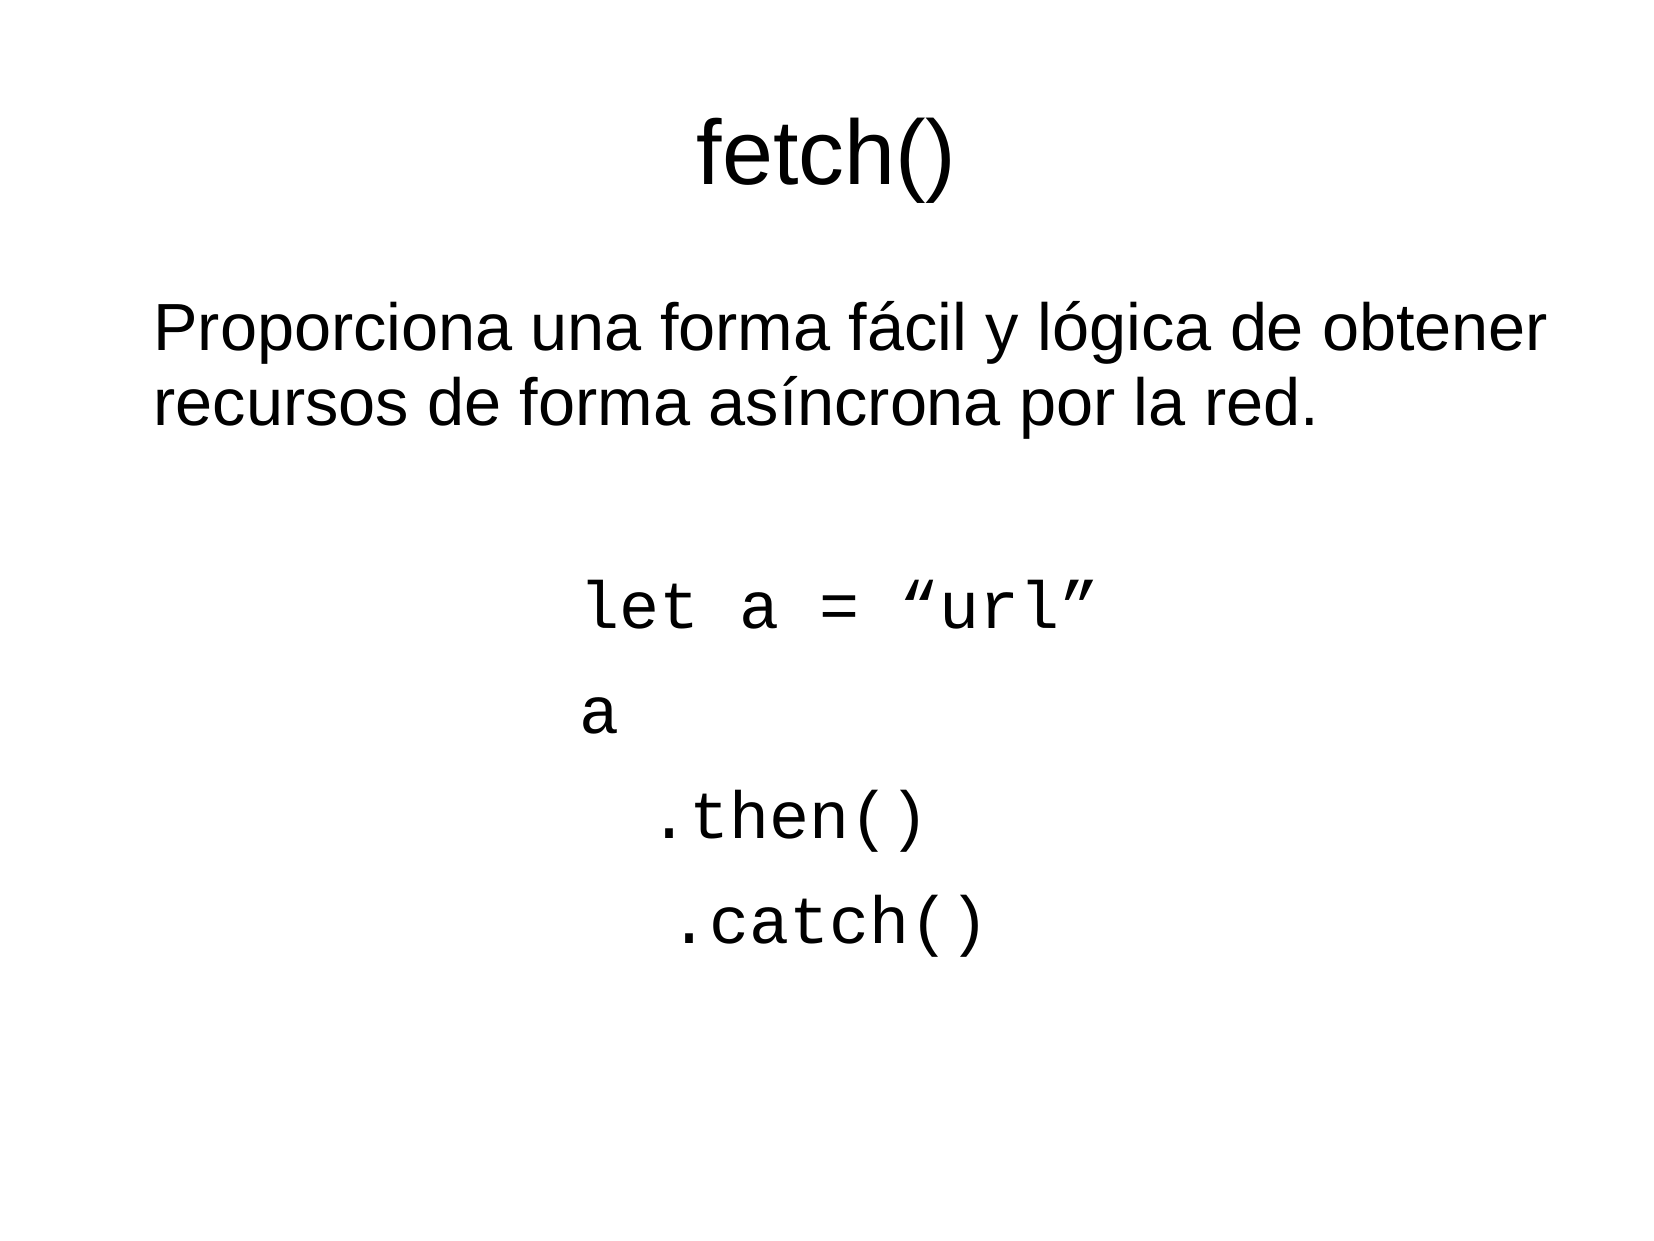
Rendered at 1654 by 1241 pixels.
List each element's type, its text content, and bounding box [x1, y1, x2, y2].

title fetch() [82, 49, 1571, 257]
list Proporciona una forma fácil y lógica de obtener recursos de forma asíncrona por la red. let a = “url” a .then() .catch() [82, 290, 1571, 1109]
